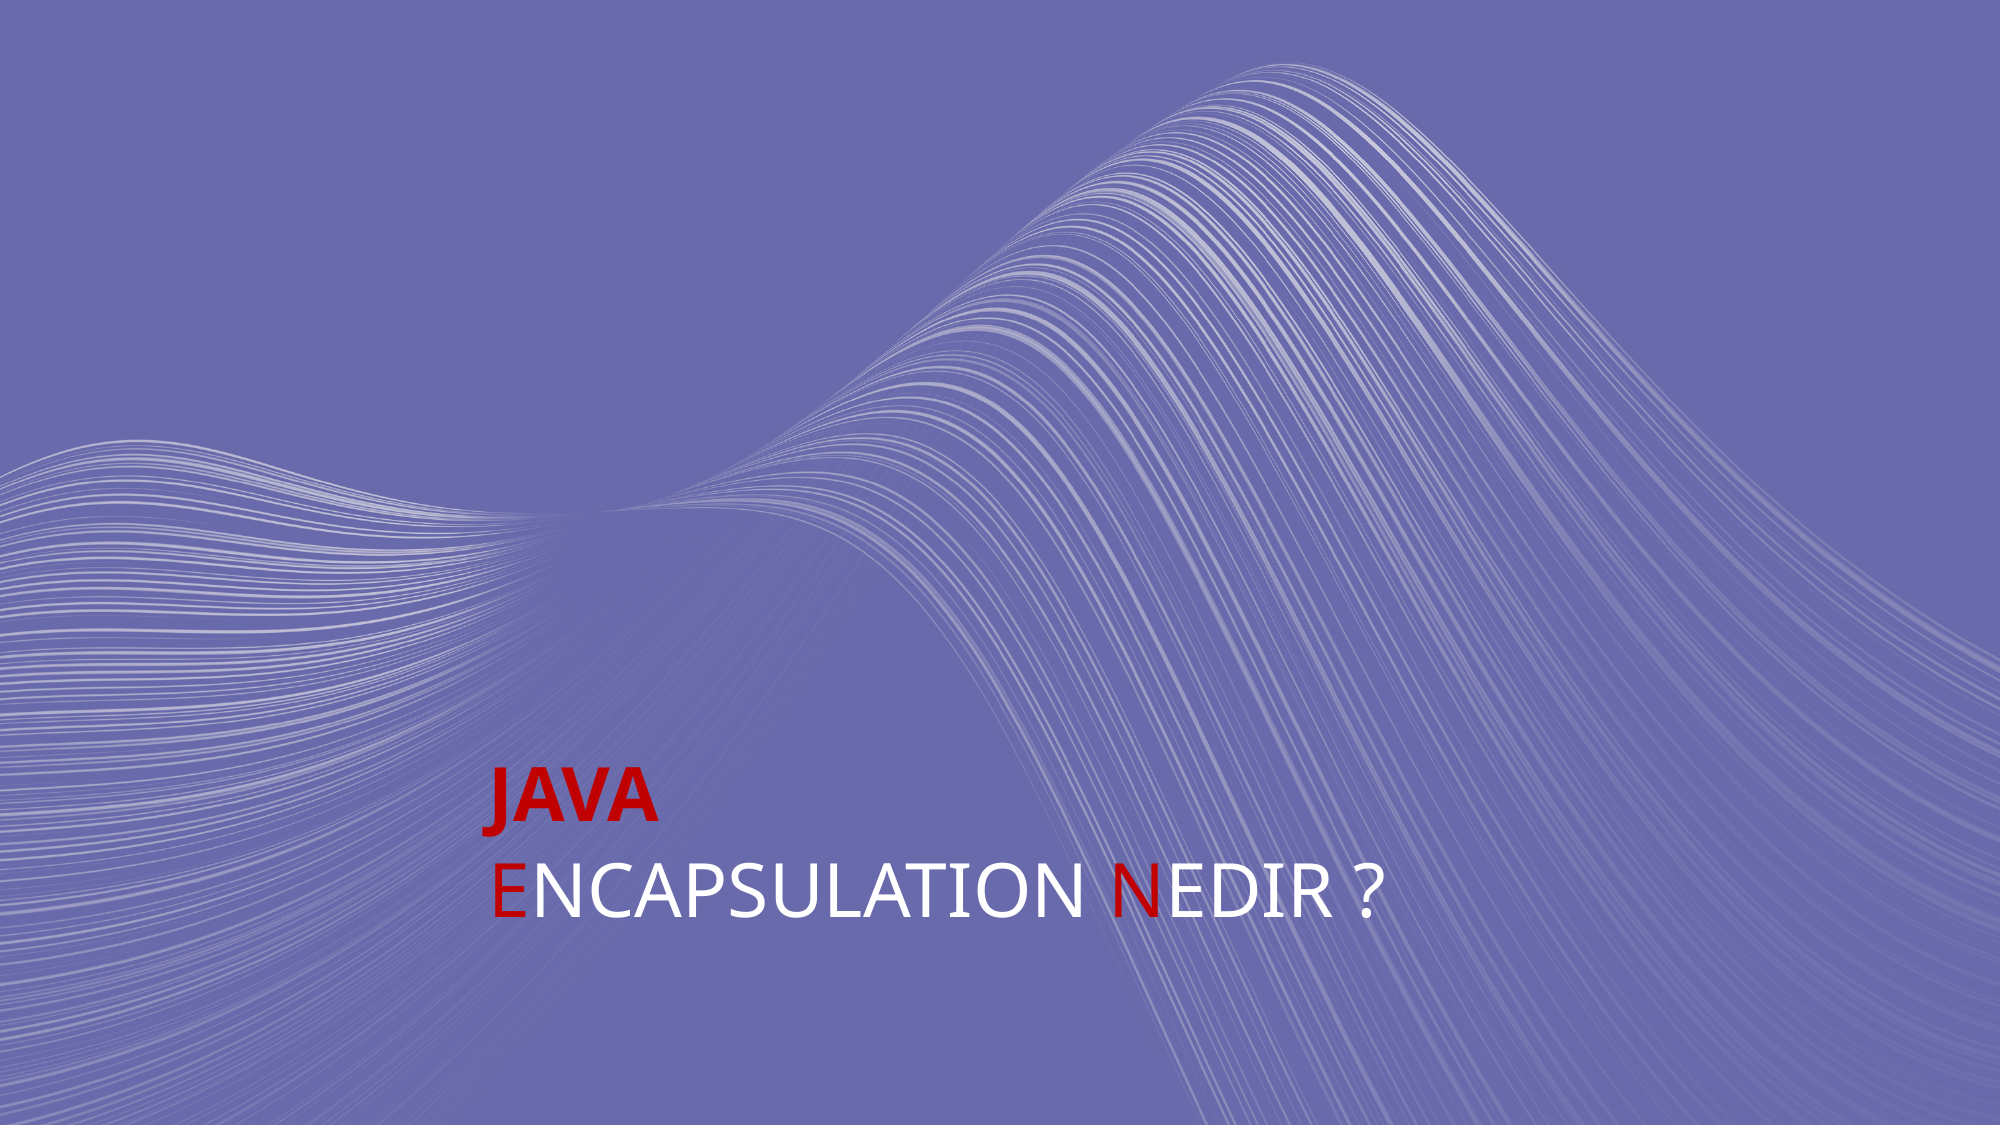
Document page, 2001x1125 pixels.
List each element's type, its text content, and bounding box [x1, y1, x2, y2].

title Java Encapsulation nedir ? [473, 740, 1471, 1076]
picture [0, 0, 2000, 1125]
